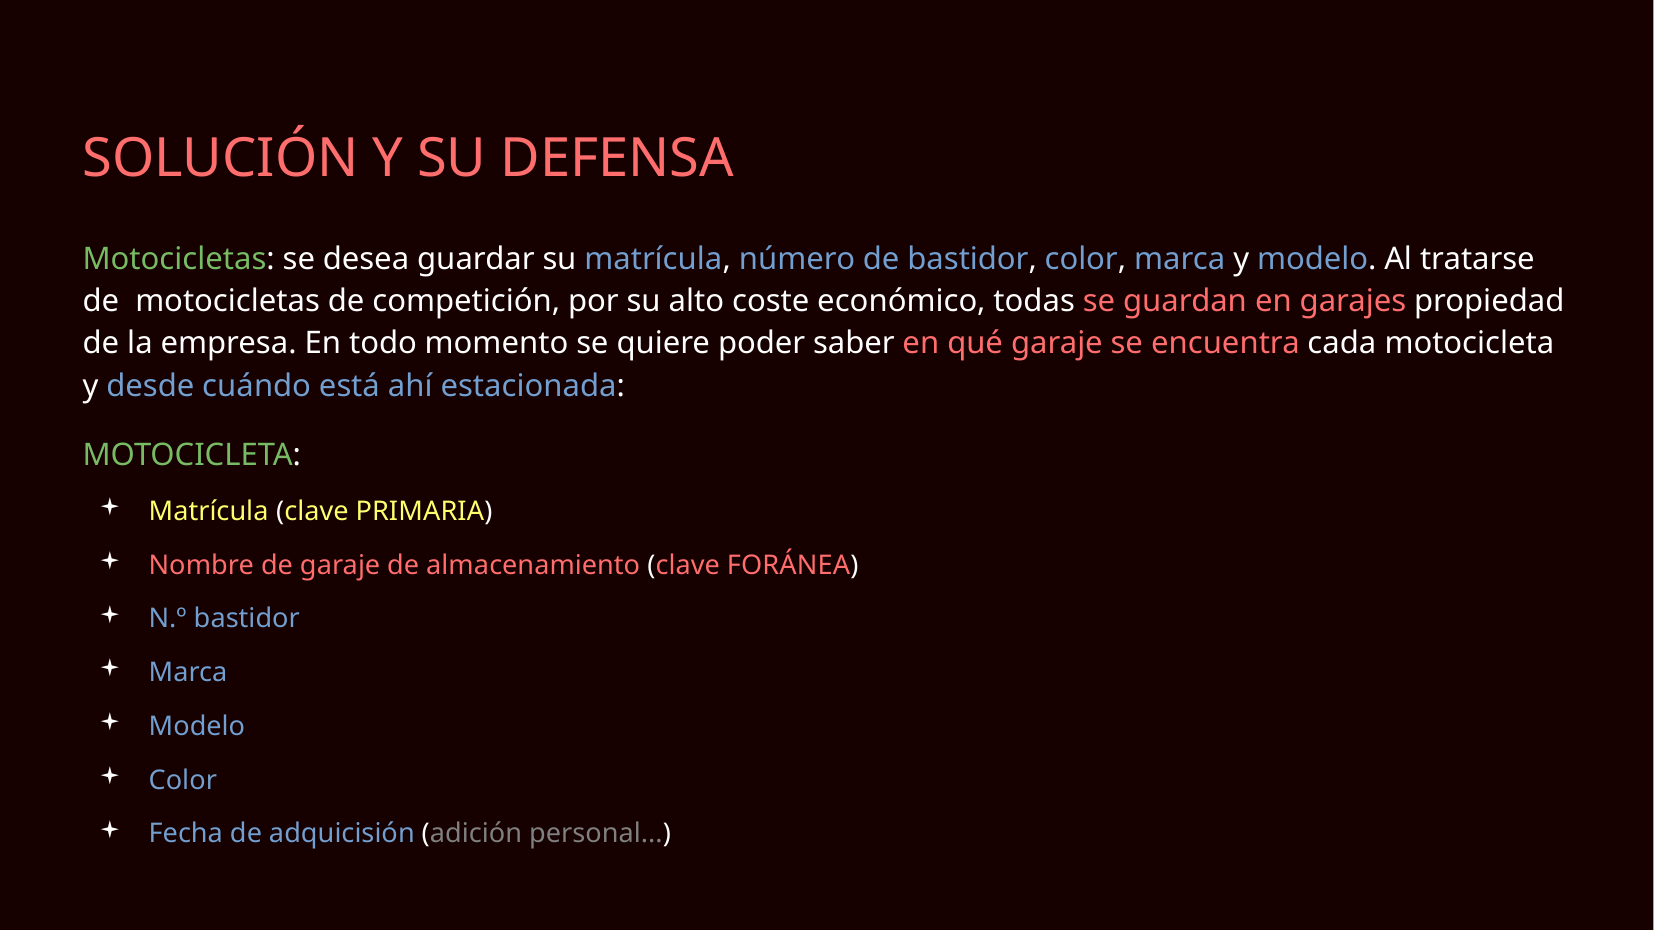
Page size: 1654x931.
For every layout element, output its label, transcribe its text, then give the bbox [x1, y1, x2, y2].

list Motocicletas: se desea guardar su matrícula, número de bastidor, color, marca y modelo. Al tratarse de motocicletas de competición, por su alto coste económico, todas se guardan en garajes propiedad de la empresa. En todo momento se quiere poder saber en qué garaje se encuentra cada motocicleta y desde cuándo está ahí estacionada: MOTOCICLETA: Matrícula (clave PRIMARIA) Nombre de garaje de almacenamiento (clave FORÁNEA) N.º bastidor Marca Modelo Color Fecha de adquicisión (adición personal...) [82, 236, 1571, 857]
title SOLUCIÓN Y SU DEFENSA [82, 37, 1571, 193]
